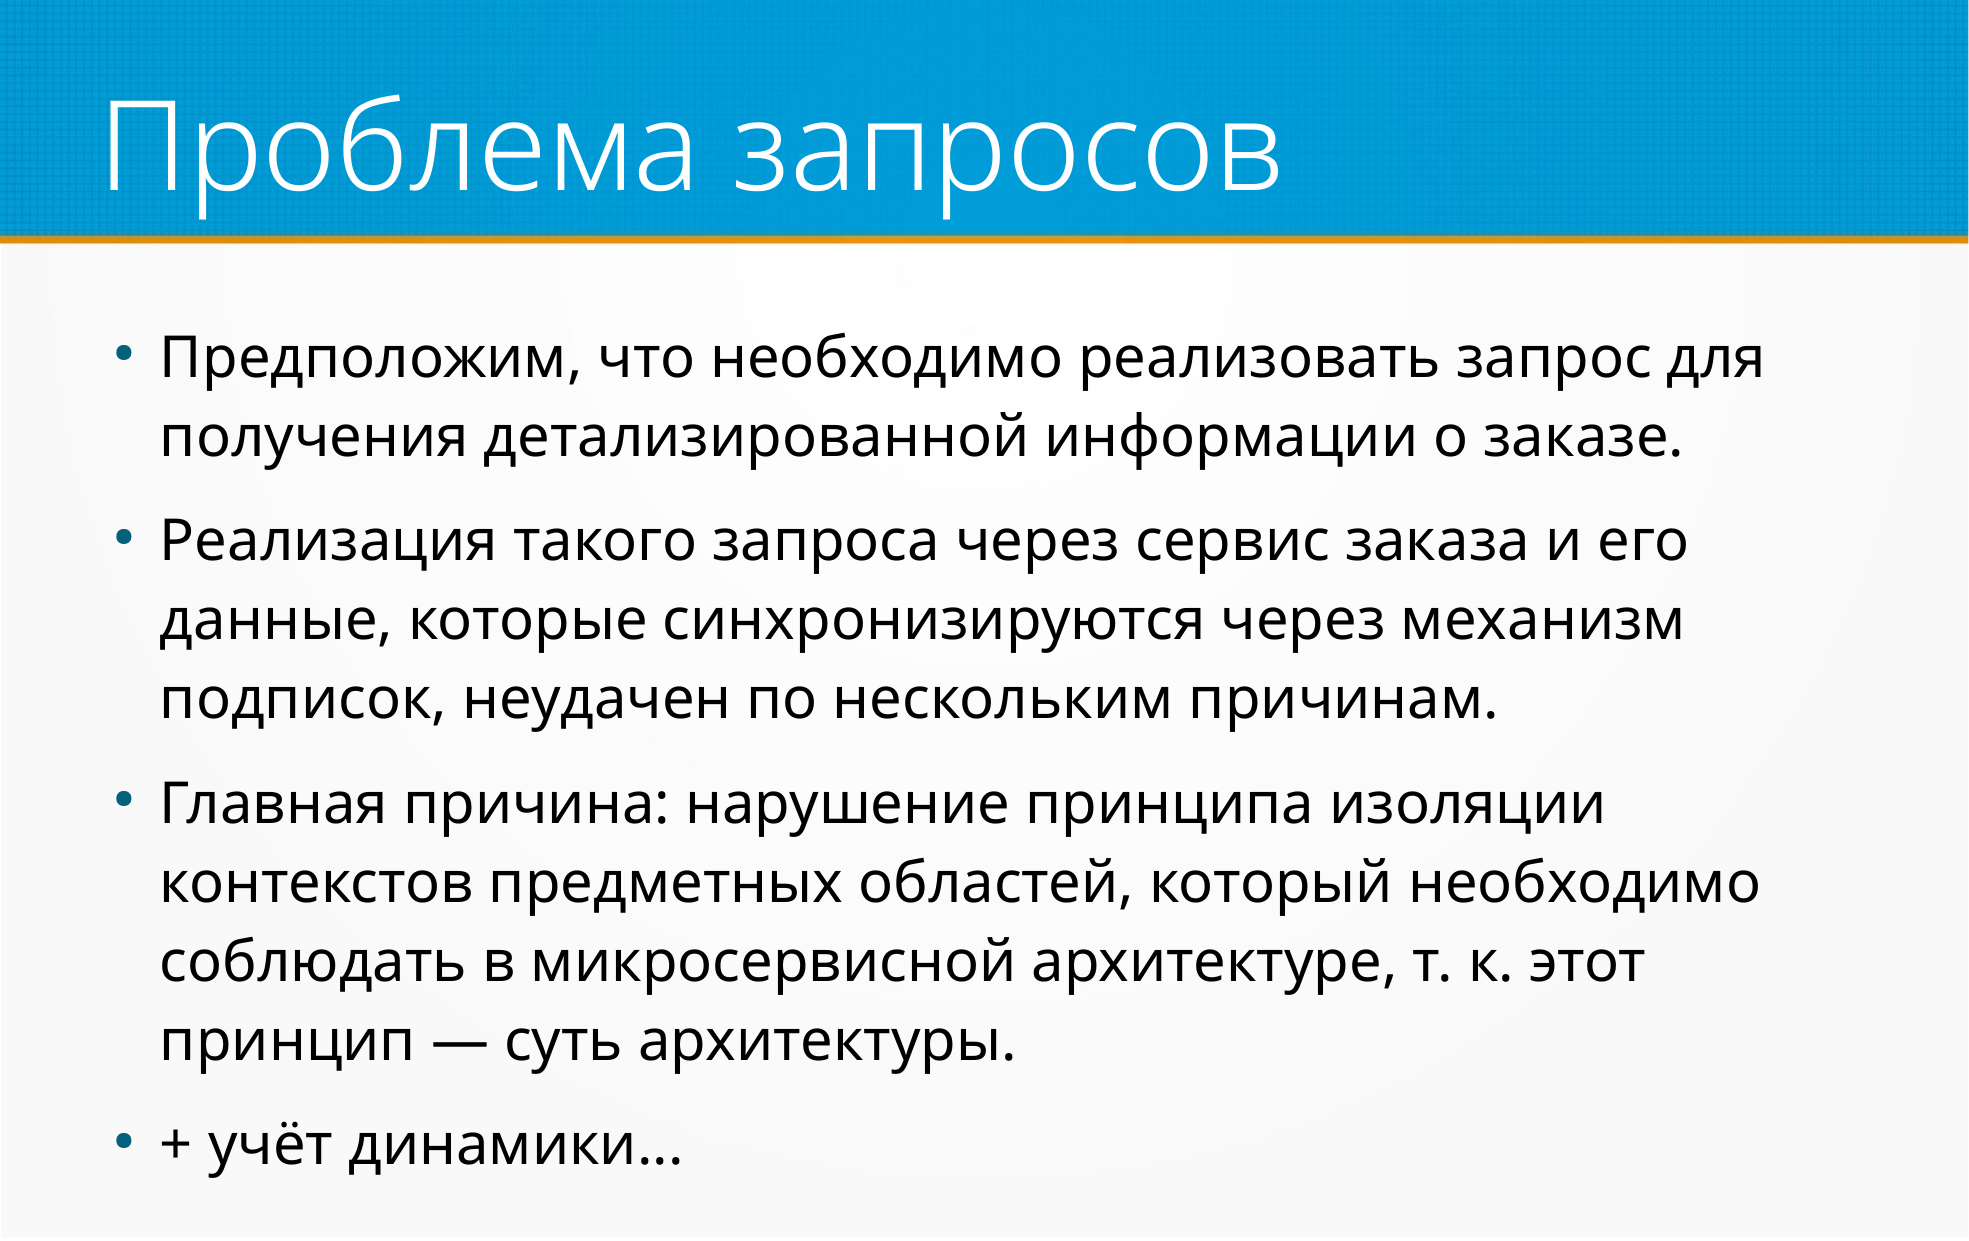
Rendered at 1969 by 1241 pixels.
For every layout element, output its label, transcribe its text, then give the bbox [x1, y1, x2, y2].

picture [0, 233, 1969, 1241]
list Предположим, что необходимо реализовать запрос для получения детализированной информации о заказе. Реализация такого запроса через сервис заказа и его данные, которые синхронизируются через механизм подписок, неудачен по нескольким причинам. Главная причина: нарушение принципа изоляции контекстов предметных областей, который необходимо соблюдать в микросервисной архитектуре, т. к. этот принцип — суть архитектуры. + учёт динамики... [98, 315, 1902, 1193]
title Проблема запросов [98, 19, 1870, 227]
